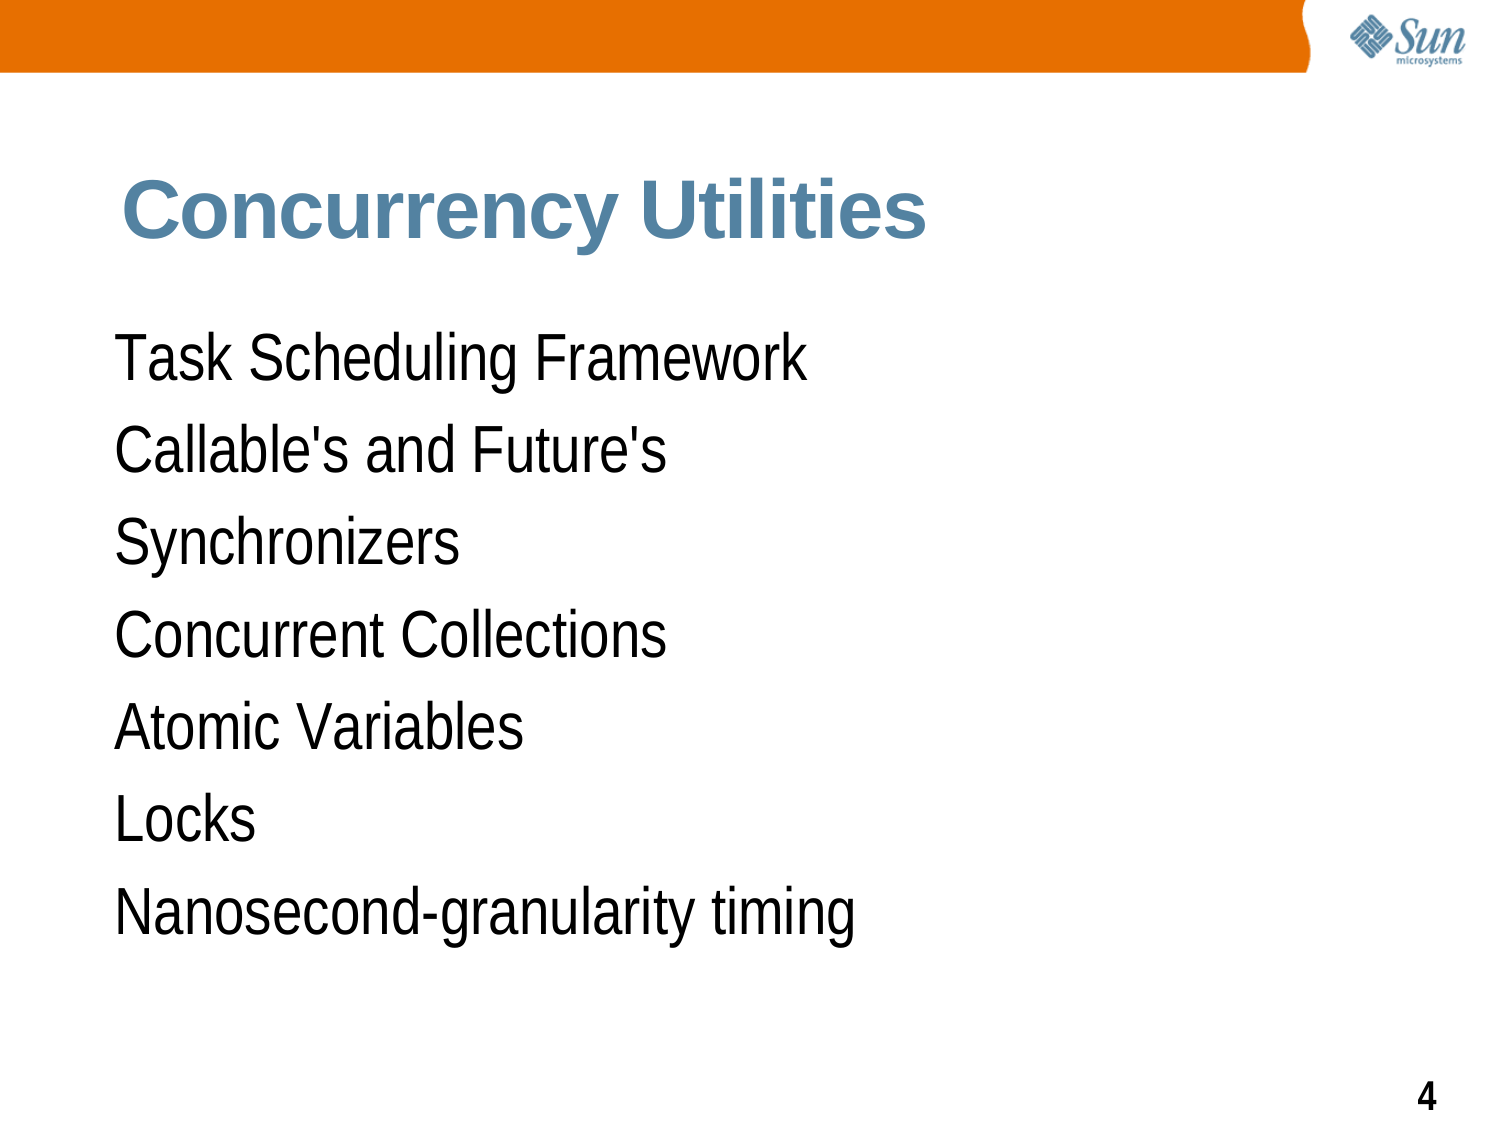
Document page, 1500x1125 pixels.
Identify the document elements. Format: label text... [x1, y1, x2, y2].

list Task Scheduling Framework Callable's and Future's Synchronizers Concurrent Collections Atomic Variables Locks Nanosecond-granularity timing [94, 328, 1376, 1125]
picture [0, 0, 1500, 75]
title Concurrency Utilities [121, 171, 1484, 313]
